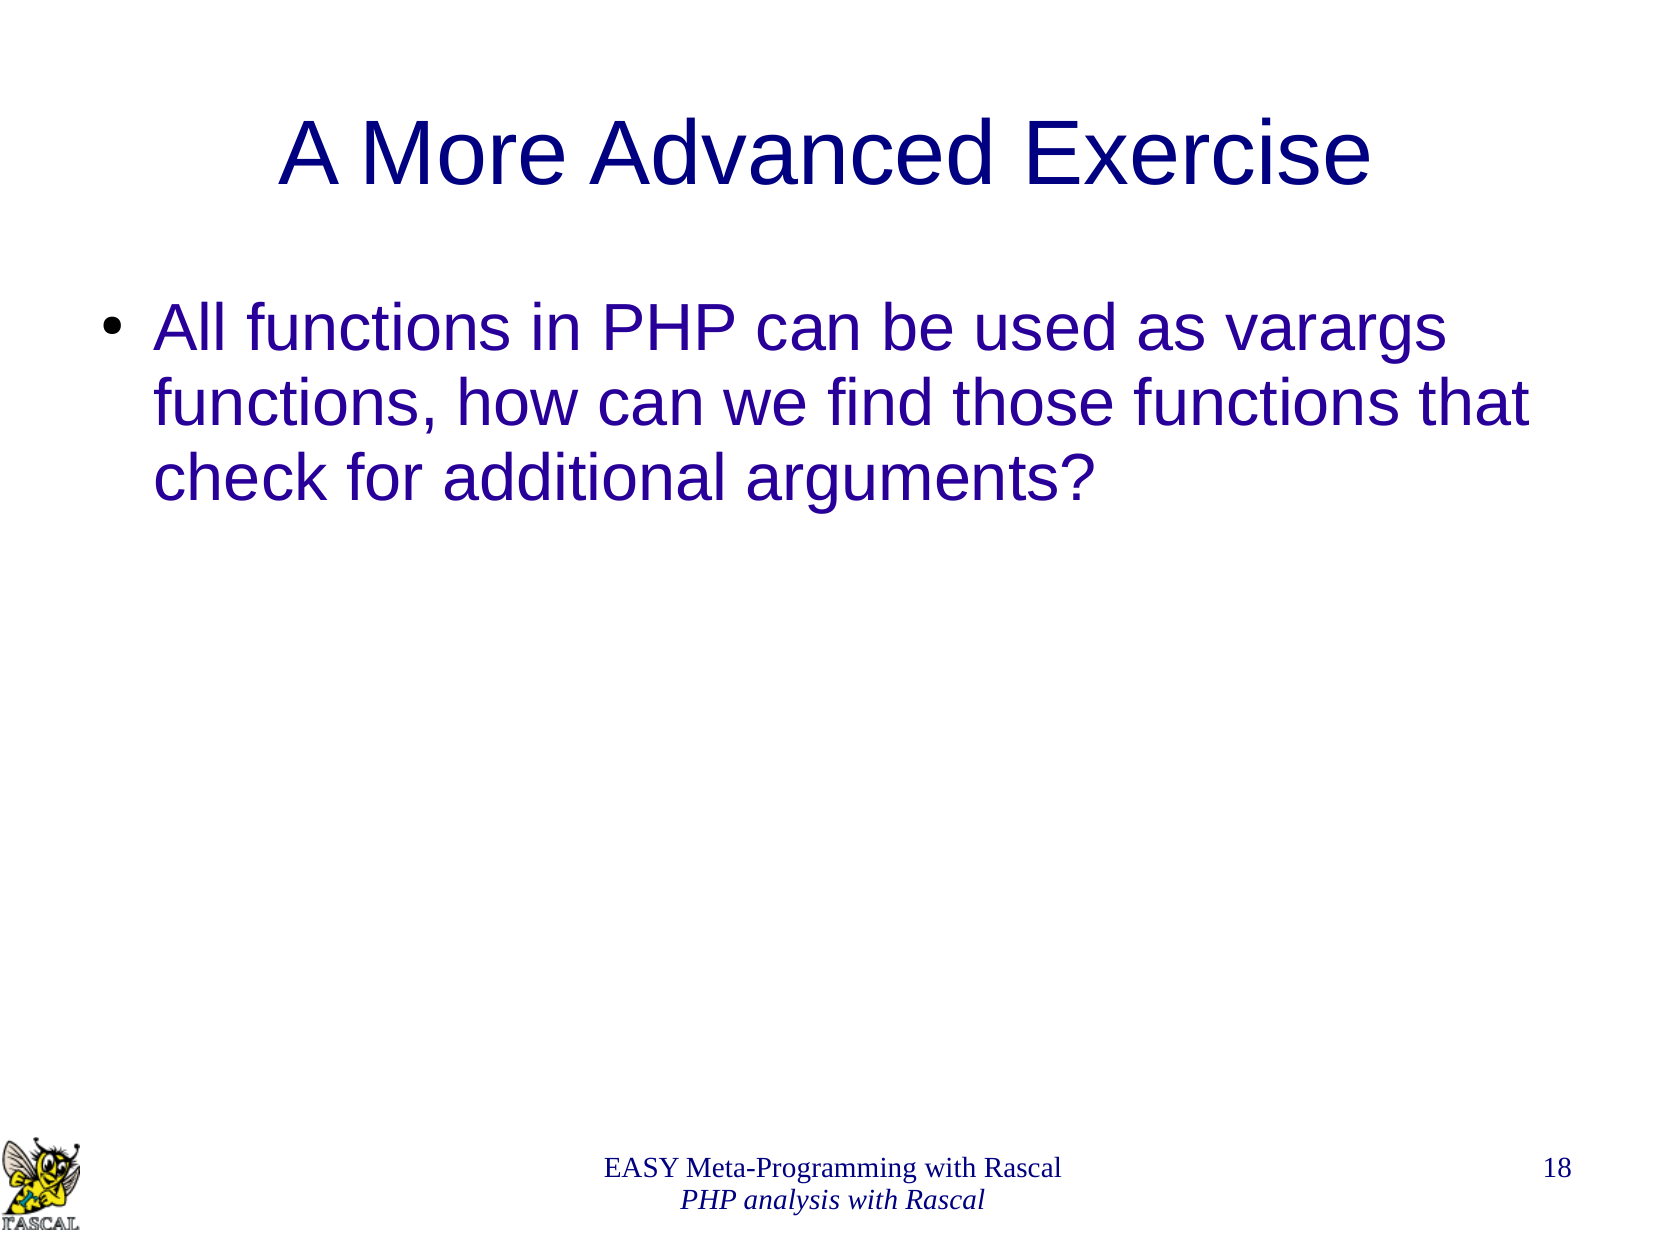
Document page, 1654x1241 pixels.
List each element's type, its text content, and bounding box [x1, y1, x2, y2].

list All functions in PHP can be used as varargs functions, how can we find those functions that check for additional arguments? [82, 290, 1571, 1010]
title A More Advanced Exercise [82, 49, 1571, 257]
picture [1, 1137, 80, 1230]
